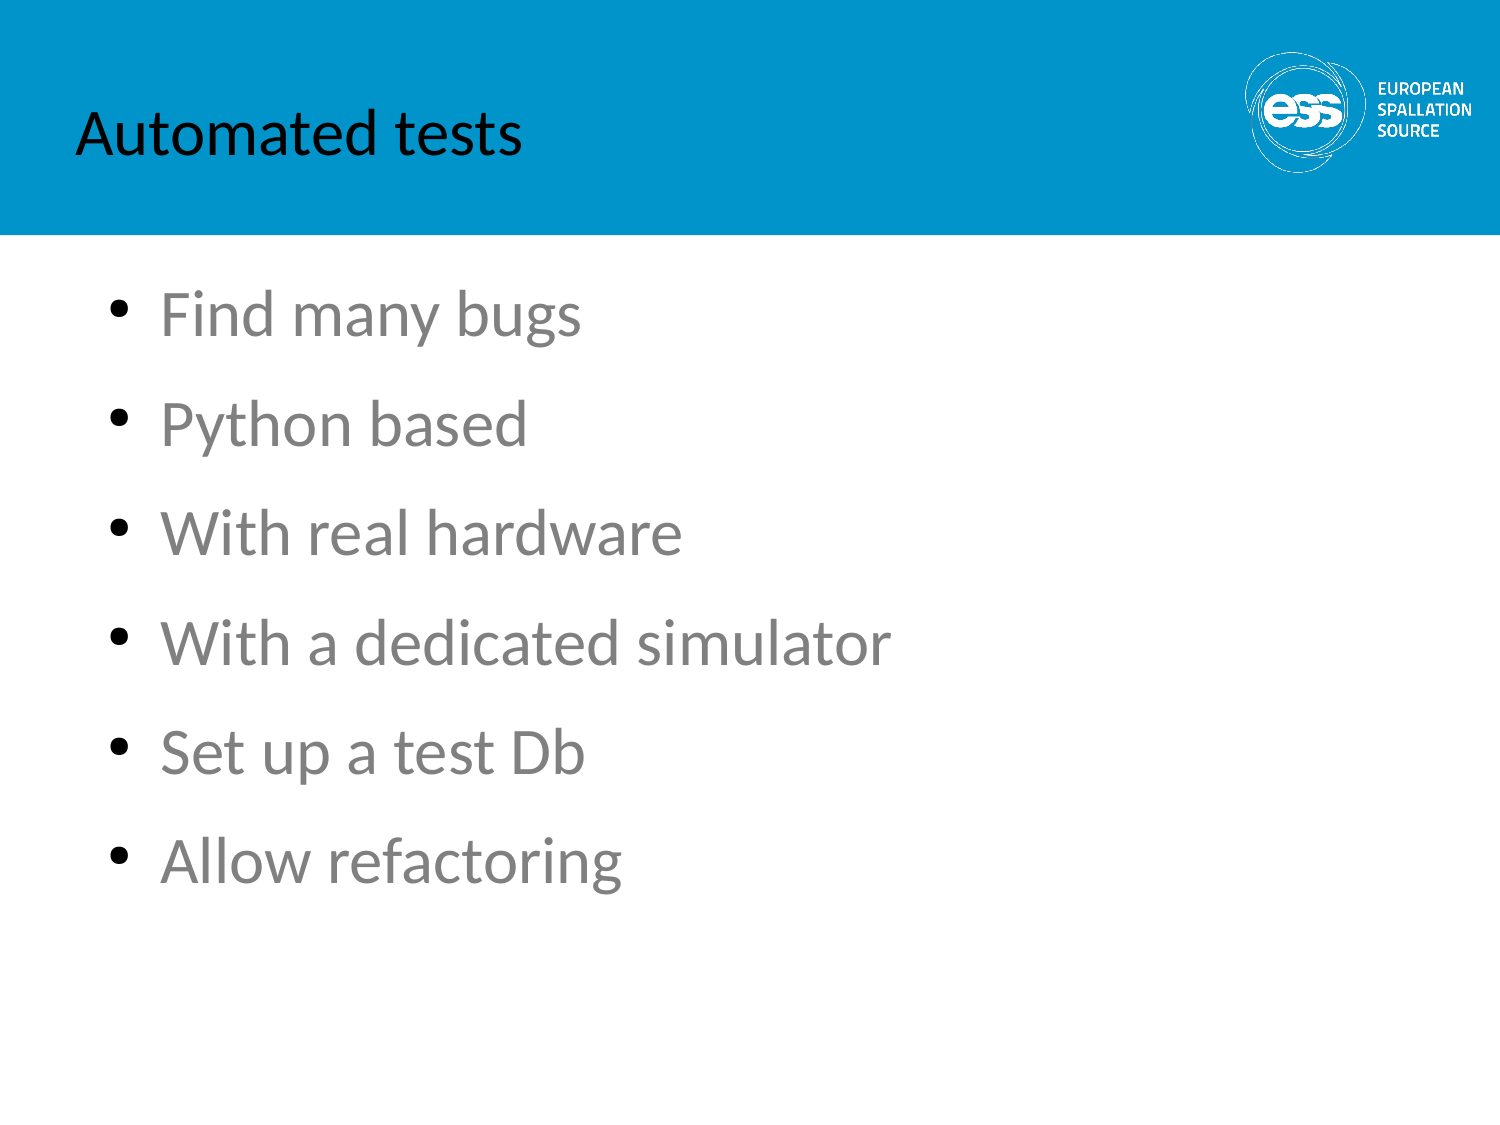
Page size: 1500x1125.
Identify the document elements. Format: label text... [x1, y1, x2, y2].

picture [1418, 104, 1423, 115]
picture [1400, 83, 1407, 94]
picture [1423, 83, 1430, 94]
title Automated tests [75, 45, 1247, 233]
picture [1436, 104, 1444, 115]
picture [1454, 83, 1458, 94]
picture [1379, 83, 1385, 94]
picture [1264, 94, 1342, 127]
picture [1432, 125, 1438, 136]
picture [1422, 125, 1428, 134]
picture [1443, 86, 1450, 93]
picture [1398, 109, 1406, 115]
picture [1409, 104, 1415, 115]
picture [1389, 104, 1393, 115]
list Find many bugs Python based With real hardware With a dedicated simulator Set up a test Db Allow refactoring [75, 262, 1426, 1005]
